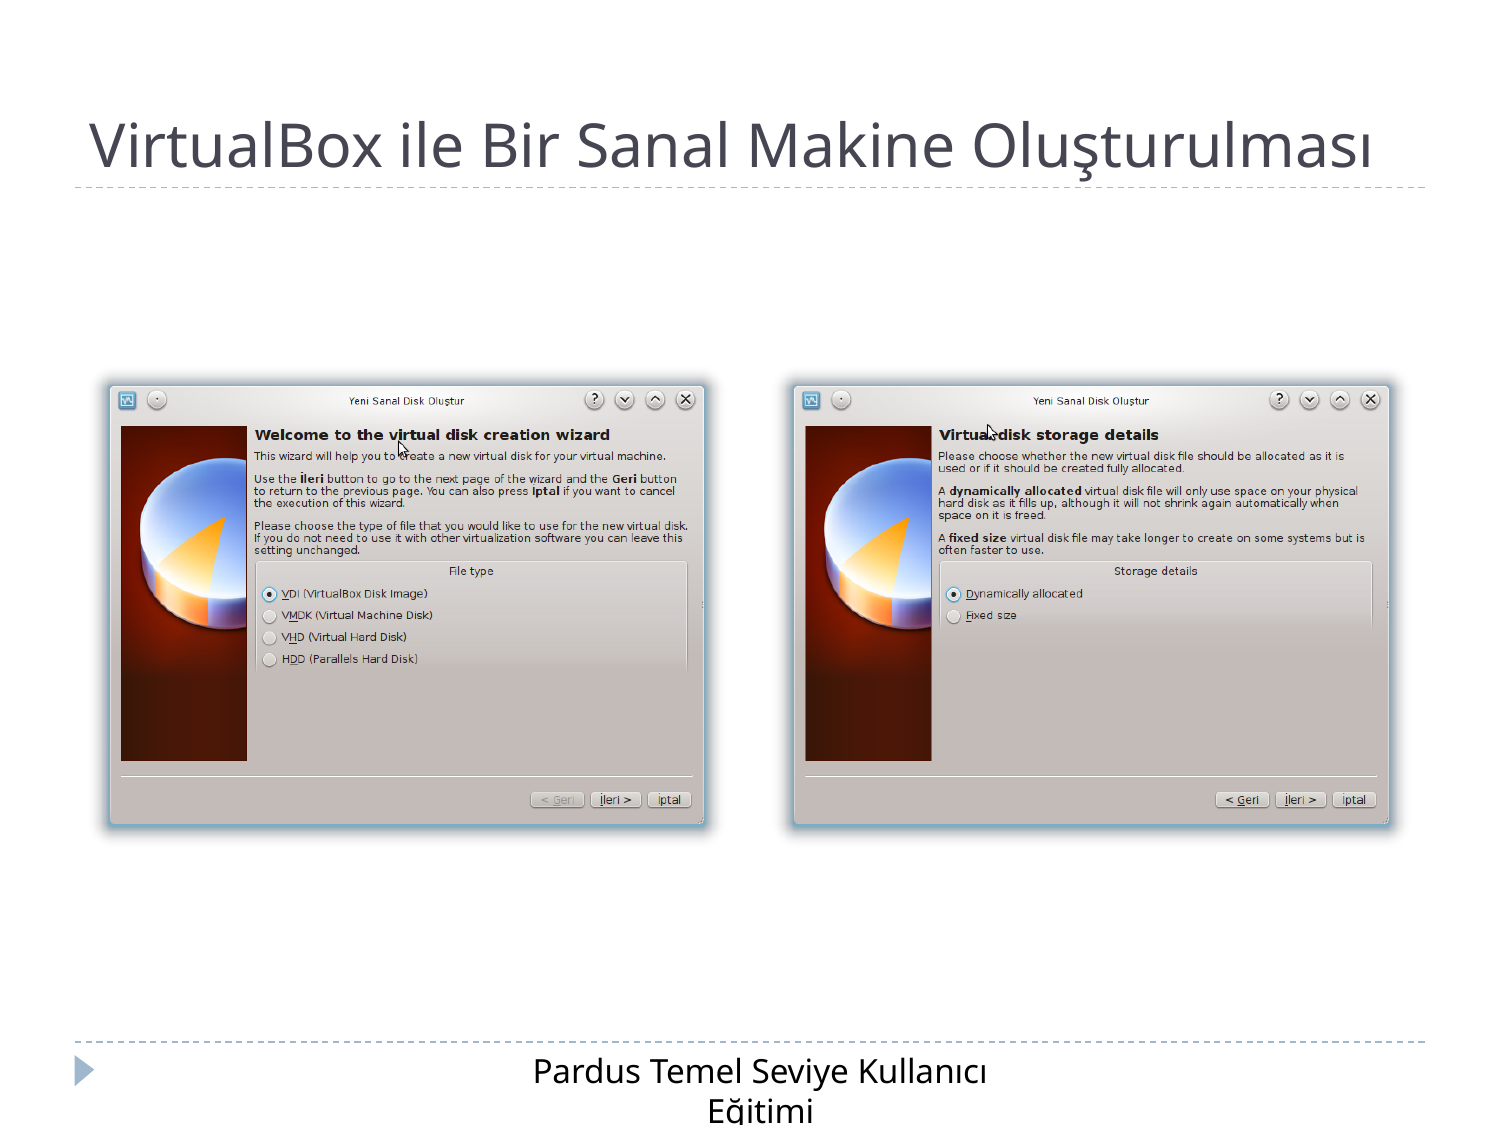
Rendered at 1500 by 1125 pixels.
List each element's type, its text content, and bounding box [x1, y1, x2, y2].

picture [75, 351, 738, 858]
title VirtualBox ile Bir Sanal Makine Oluşturulması [75, 37, 1425, 188]
picture [759, 351, 1423, 858]
